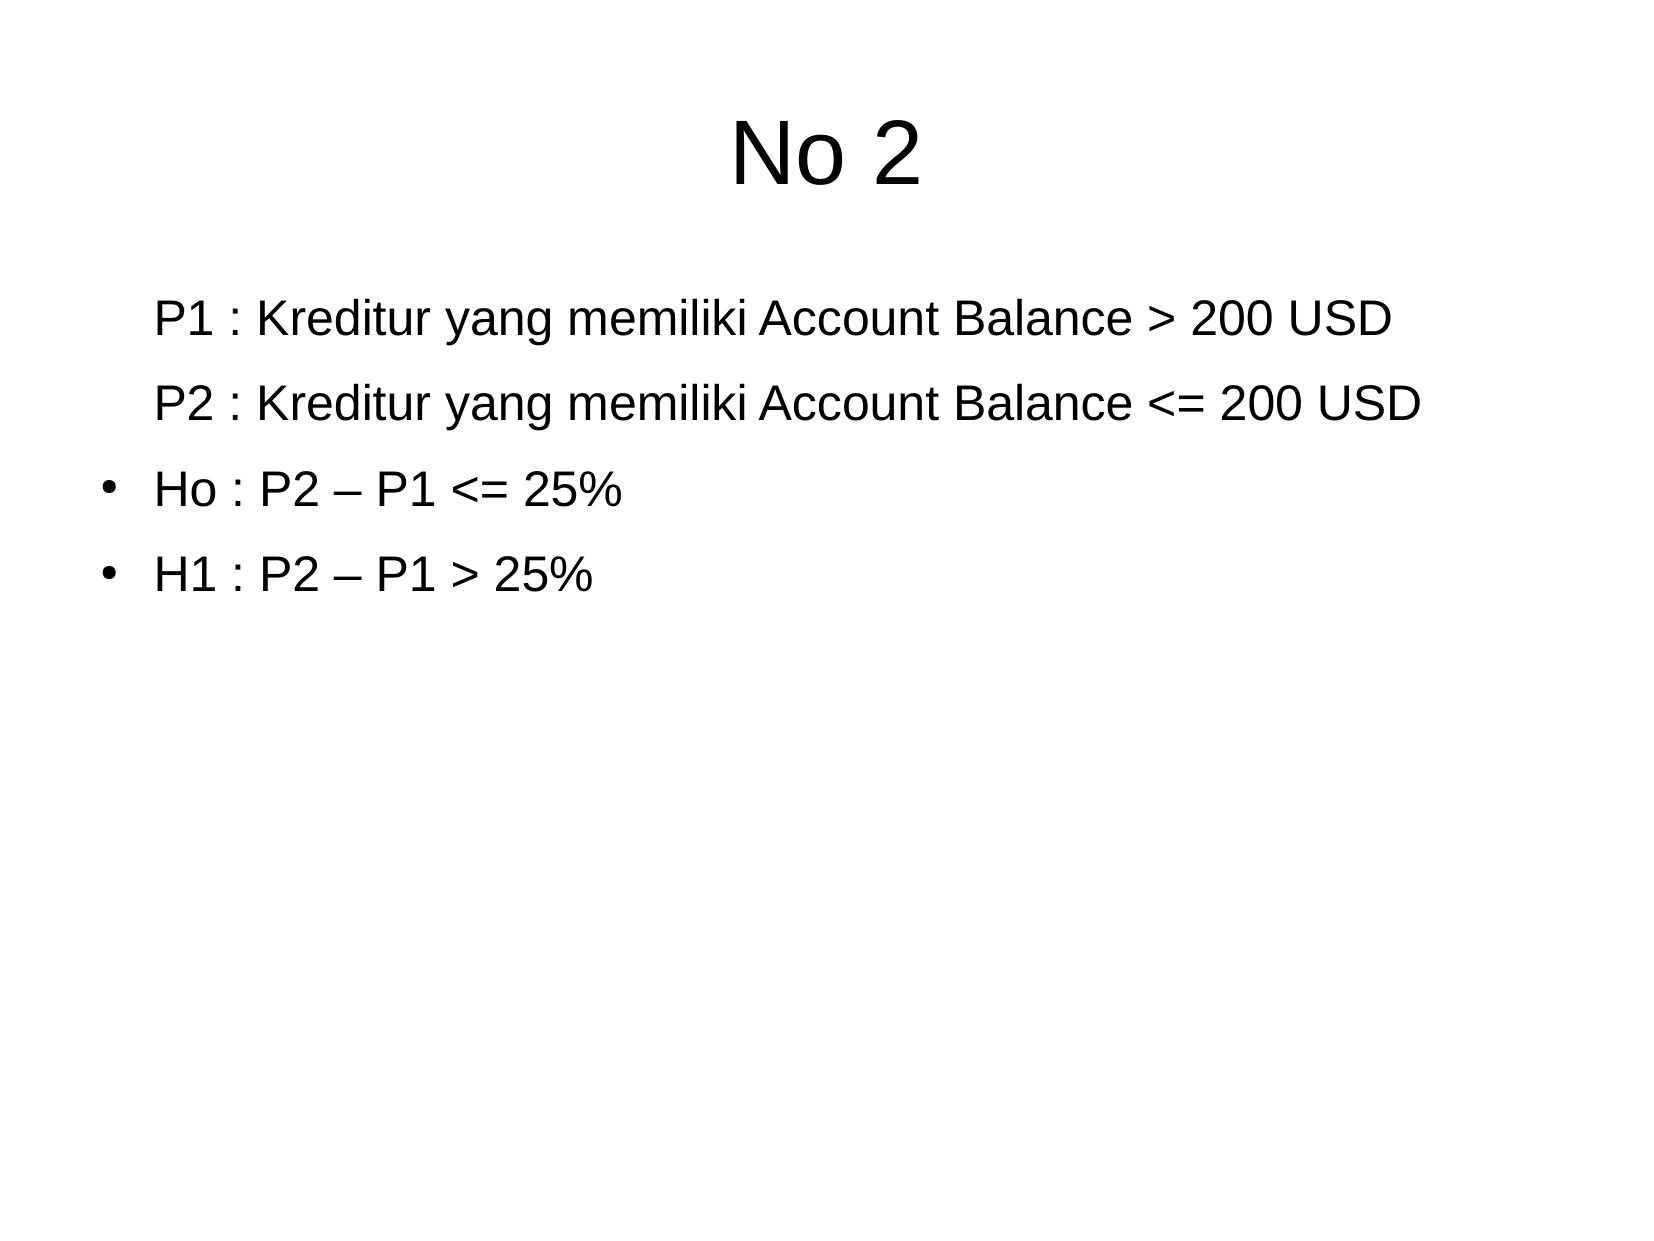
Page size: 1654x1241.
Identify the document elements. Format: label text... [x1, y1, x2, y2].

title No 2 [82, 49, 1571, 257]
list P1 : Kreditur yang memiliki Account Balance > 200 USD P2 : Kreditur yang memiliki Account Balance <= 200 USD Ho : P2 – P1 <= 25% H1 : P2 – P1 > 25% [82, 290, 1571, 1109]
